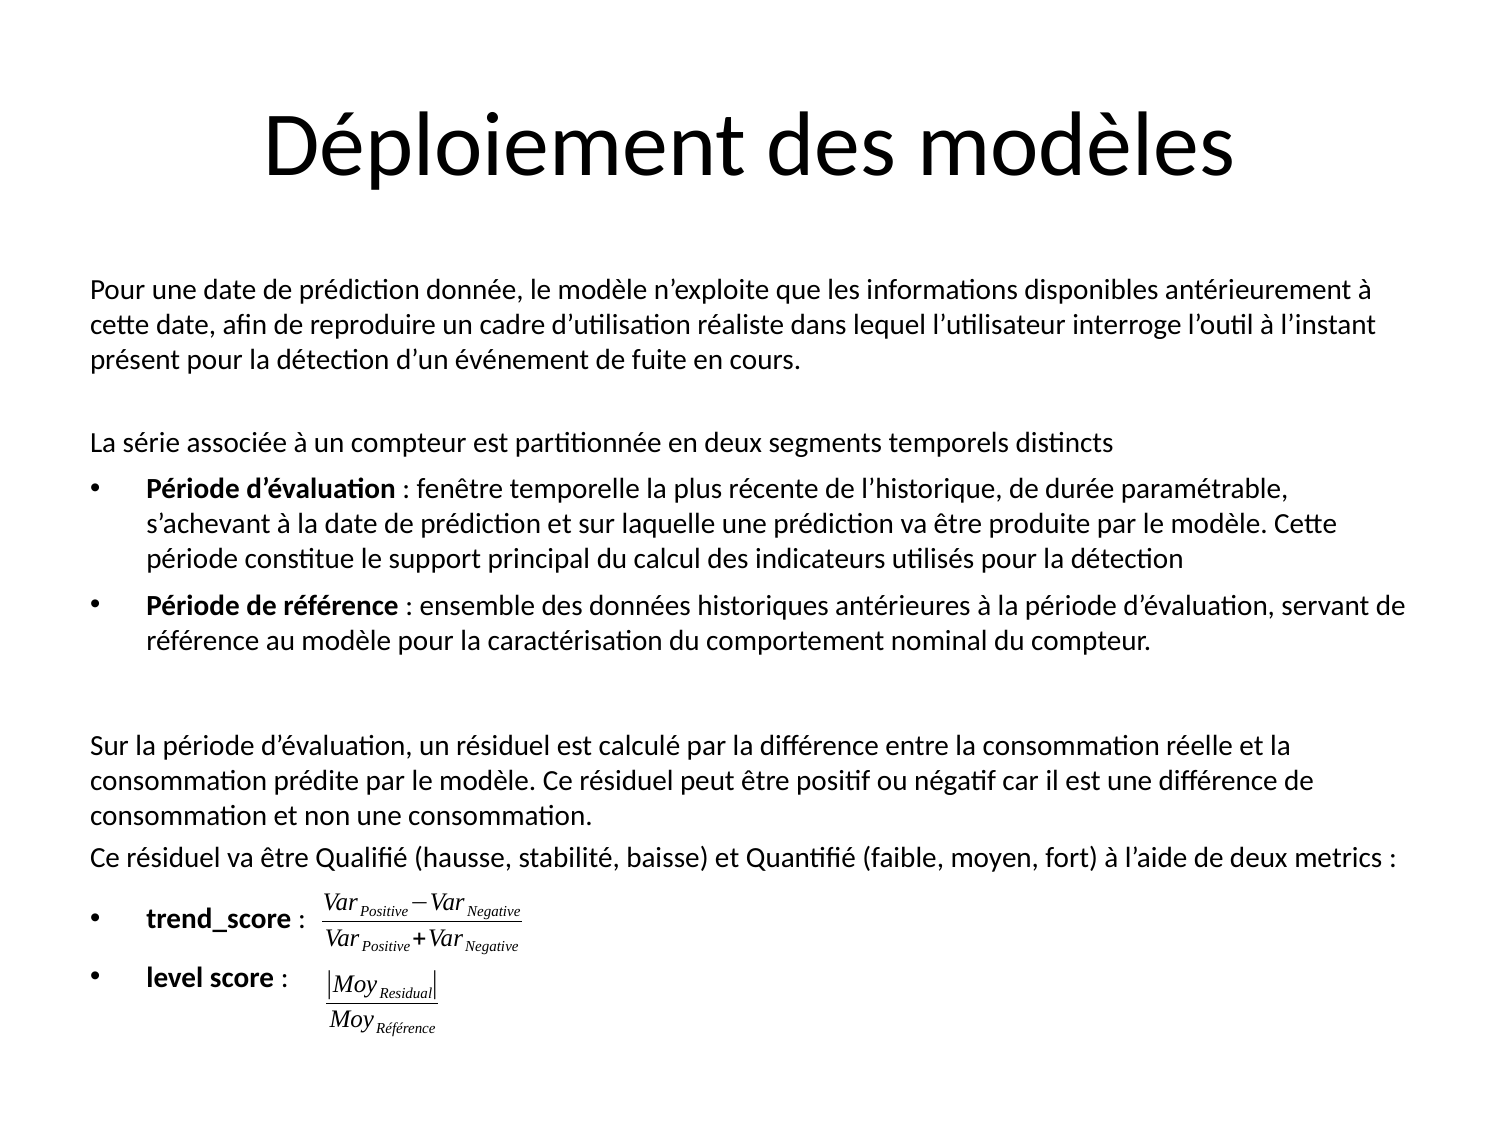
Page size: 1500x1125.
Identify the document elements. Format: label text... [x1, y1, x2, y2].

chart [324, 969, 440, 1037]
chart [320, 888, 524, 955]
list Pour une date de prédiction donnée, le modèle n’exploite que les informations disponibles antérieurement à cette date, afin de reproduire un cadre d’utilisation réaliste dans lequel l’utilisateur interroge l’outil à l’instant présent pour la détection d’un événement de fuite en cours. La série associée à un compteur est partitionnée en deux segments temporels distincts Période d’évaluation : fenêtre temporelle la plus récente de l’historique, de durée paramétrable, s’achevant à la date de prédiction et sur laquelle une prédiction va être produite par le modèle. Cette période constitue le support principal du calcul des indicateurs utilisés pour la détection Période de référence : ensemble des données historiques antérieures à la période d’évaluation, servant de référence au modèle pour la caractérisation du comportement nominal du compteur. Sur la période d’évaluation, un résiduel est calculé par la différence entre la consommation réelle et la consommation prédite par le modèle. Ce résiduel peut être positif ou négatif car il est une différence de consommation et non une consommation. Ce résiduel va être Qualifié (hausse, stabilité, baisse) et Quantifié (faible, moyen, fort) à l’aide de deux metrics : trend_score : level score : [75, 262, 1425, 1005]
title Déploiement des modèles [75, 45, 1425, 233]
